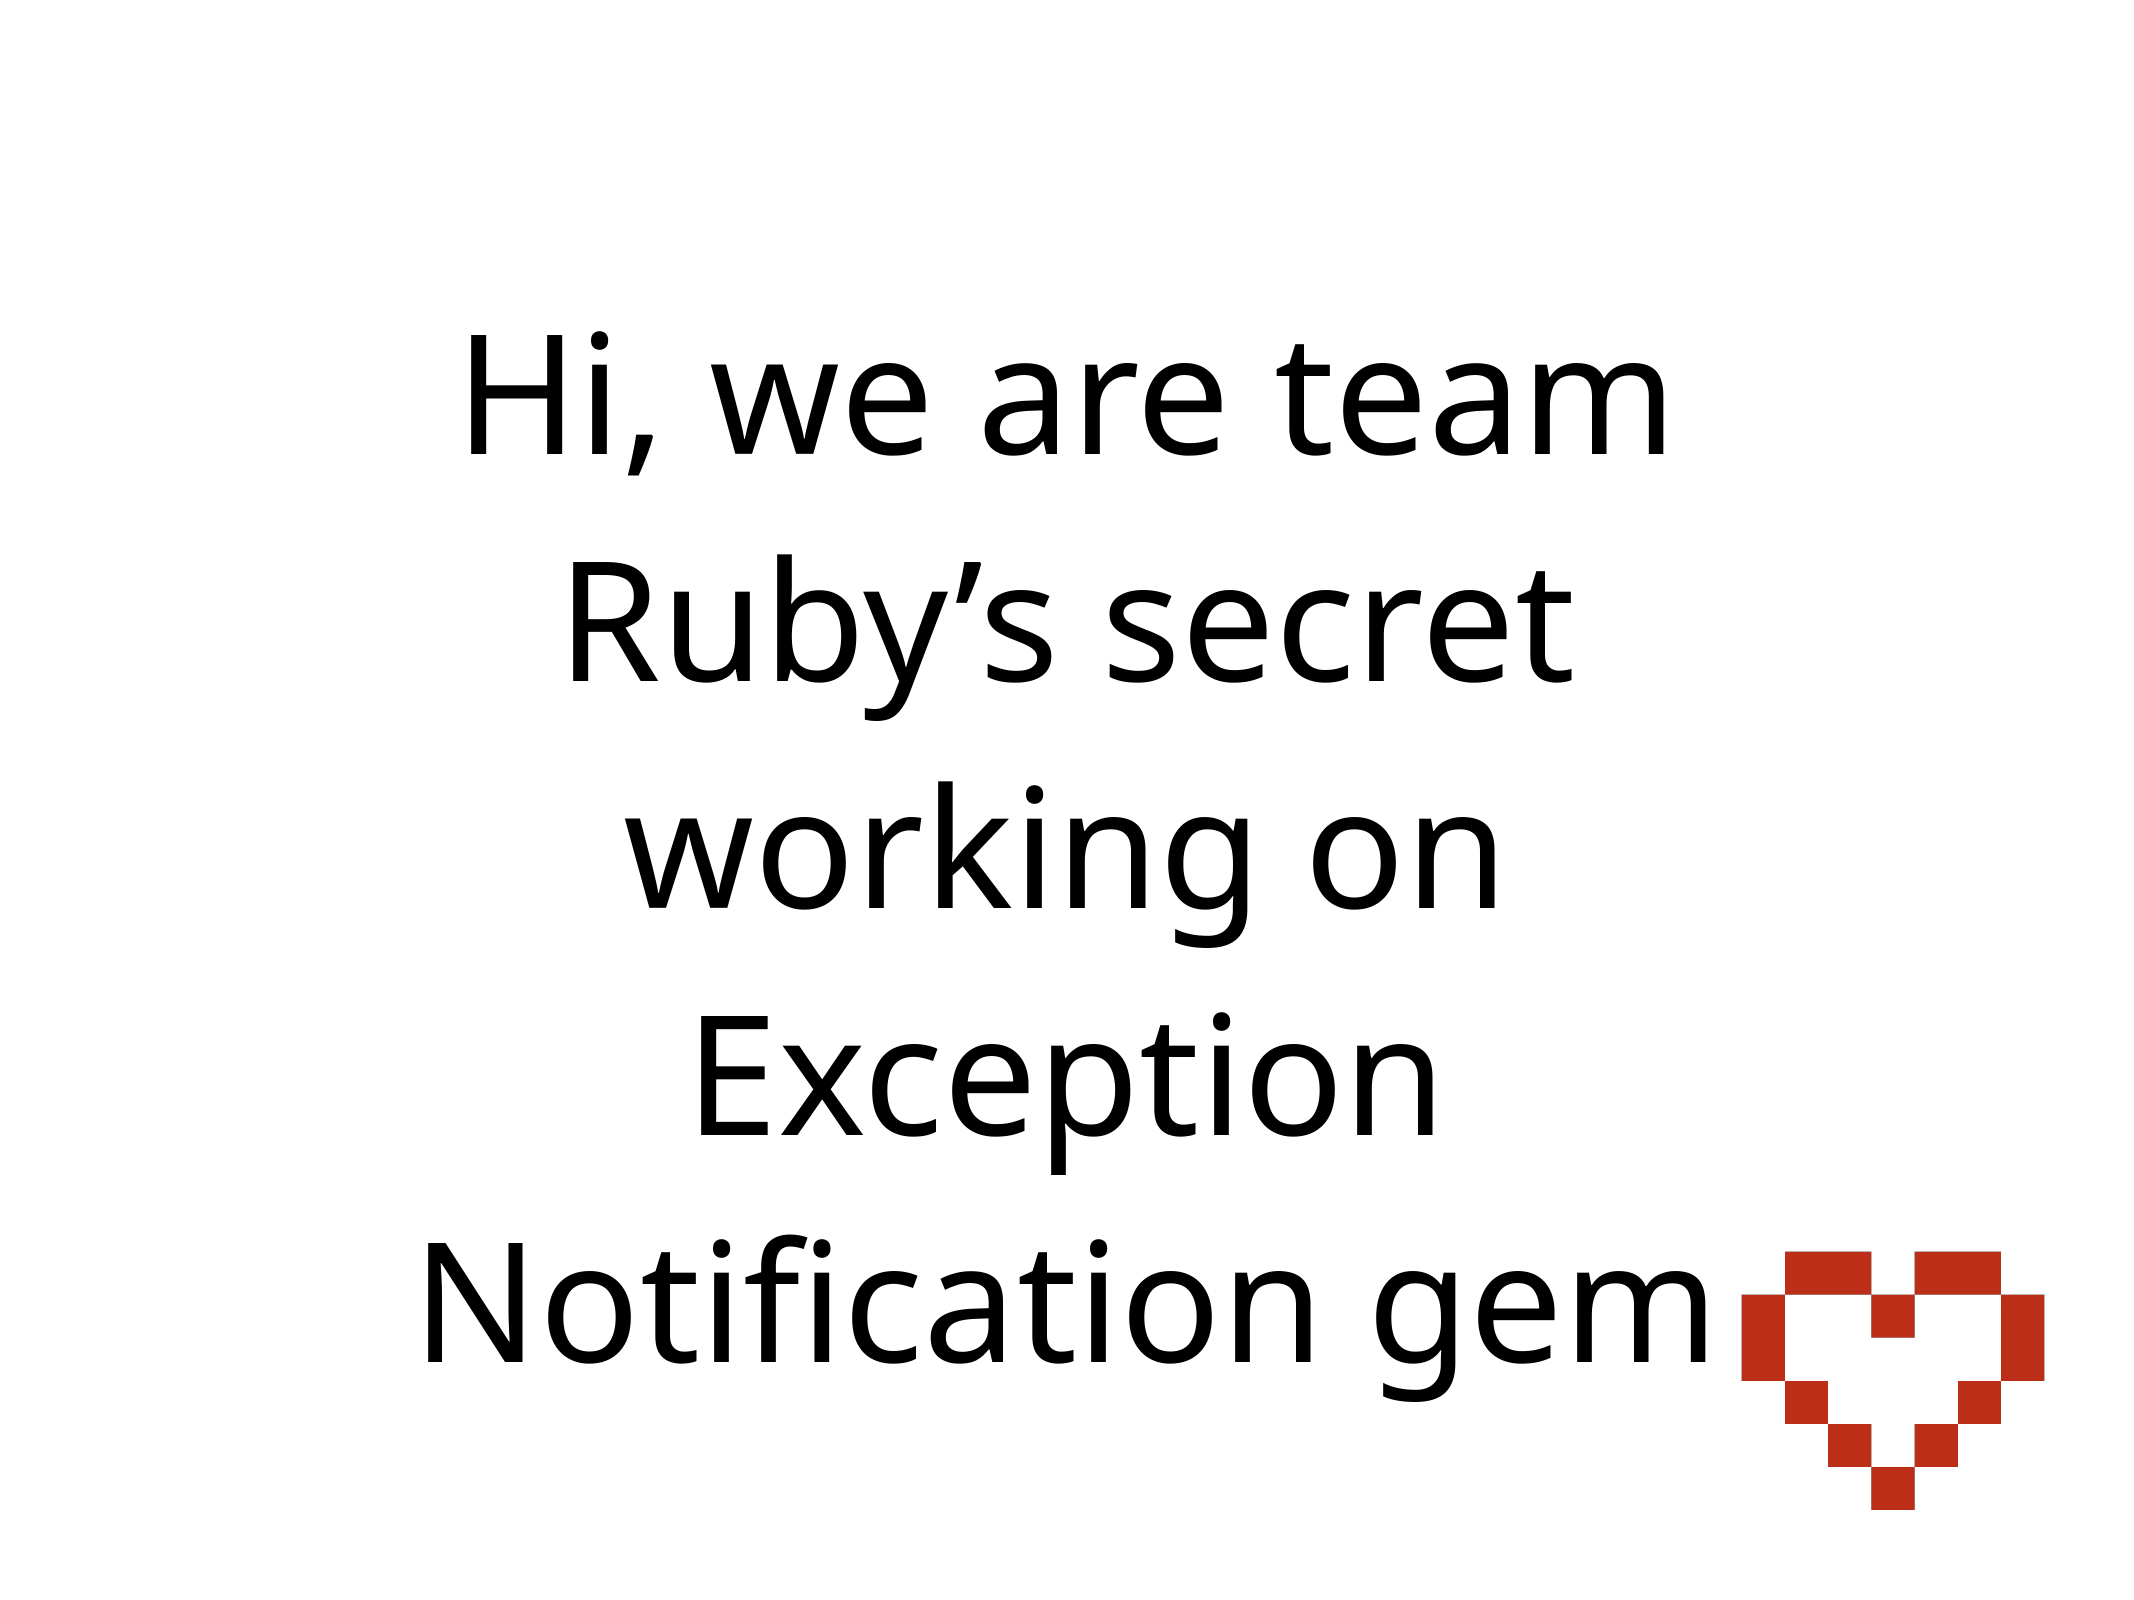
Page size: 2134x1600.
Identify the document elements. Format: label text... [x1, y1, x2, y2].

text_box Hi, we are team Ruby’s secret working on Exception Notification gem [208, 268, 1926, 1254]
picture [1721, 1209, 2065, 1552]
